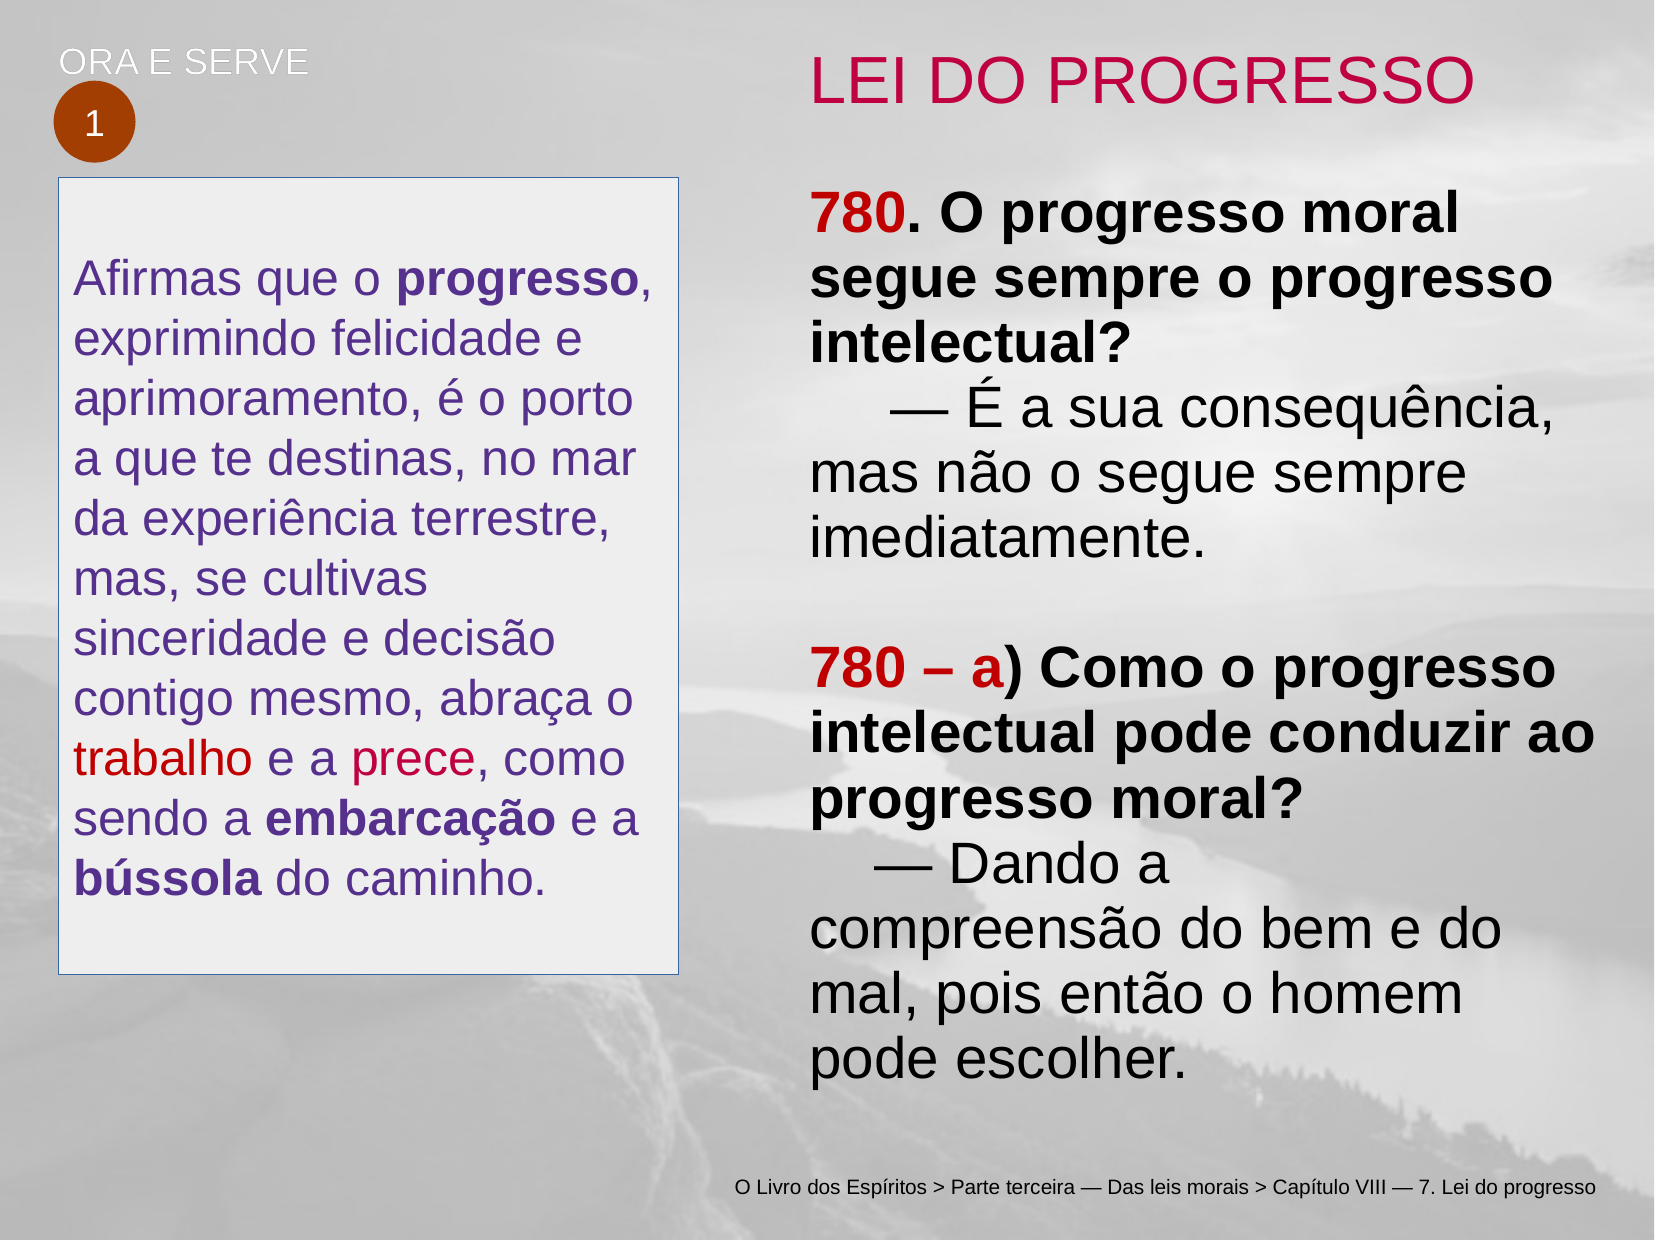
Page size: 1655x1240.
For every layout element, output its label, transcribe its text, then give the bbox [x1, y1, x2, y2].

picture [0, 0, 1655, 1240]
text_box ORA E SERVE [43, 29, 325, 87]
text_box 1 [53, 80, 136, 163]
text_box LEI DO PROGRESSO [794, 29, 1492, 119]
text_box 780. O progresso moral segue sempre o progresso intelectual? — É a sua consequência, mas não o segue sempre imediatamente. 780 – a) Como o progresso intelectual pode conduzir ao progresso moral? — Dando a compreensão do bem e do mal, pois então o homem pode escolher. [794, 172, 1624, 1156]
text_box Afirmas que o progresso, exprimindo felicidade e aprimoramento, é o porto a que te destinas, no mar da experiência terrestre, mas, se cultivas sinceridade e decisão contigo mesmo, abraça o trabalho e a prece, como sendo a embarcação e a bússola do caminho. [58, 177, 679, 975]
text_box O Livro dos Espíritos > Parte terceira — Das leis morais > Capítulo VIII — 7. Lei do progresso [719, 1166, 1612, 1228]
